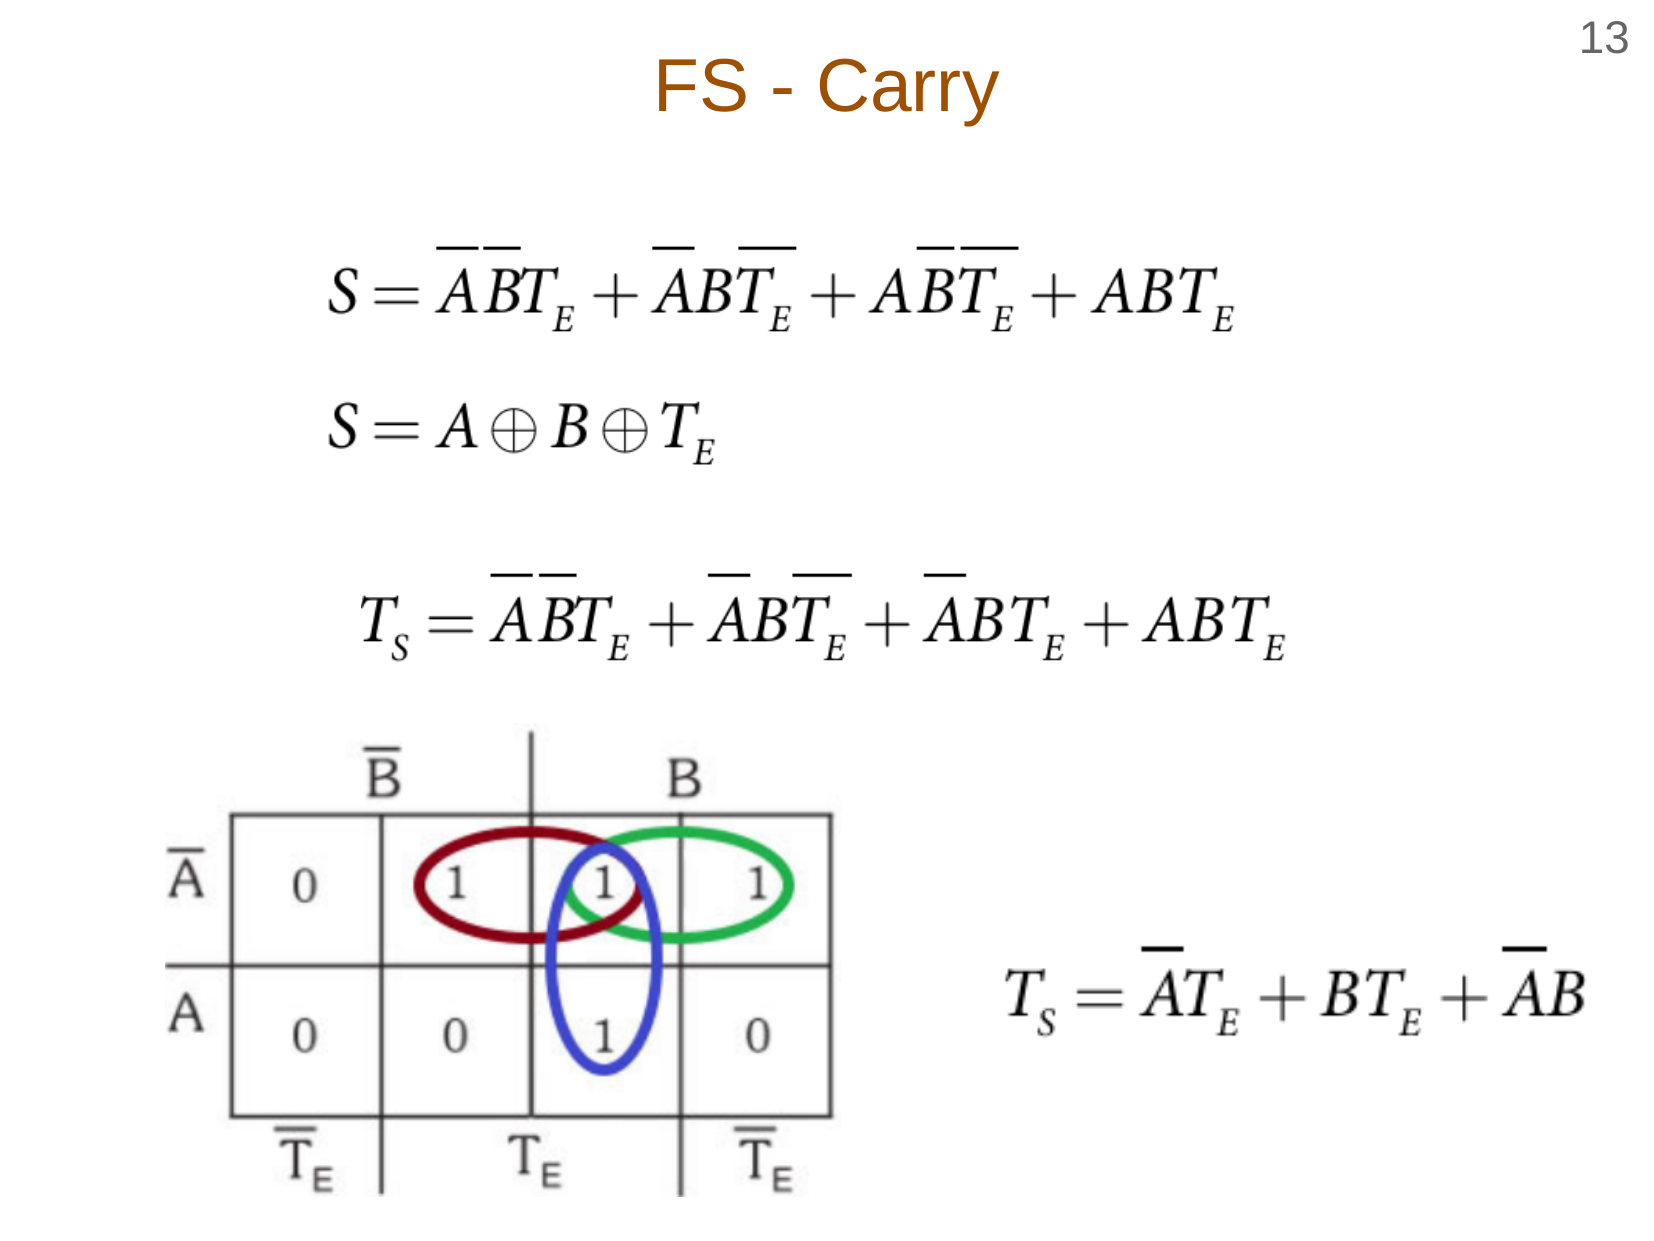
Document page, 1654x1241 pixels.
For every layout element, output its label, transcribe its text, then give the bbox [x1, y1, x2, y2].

picture [327, 236, 1241, 471]
picture [165, 723, 842, 1197]
picture [989, 930, 1592, 1051]
picture [361, 563, 1298, 673]
title FS - Carry [59, 29, 1595, 148]
